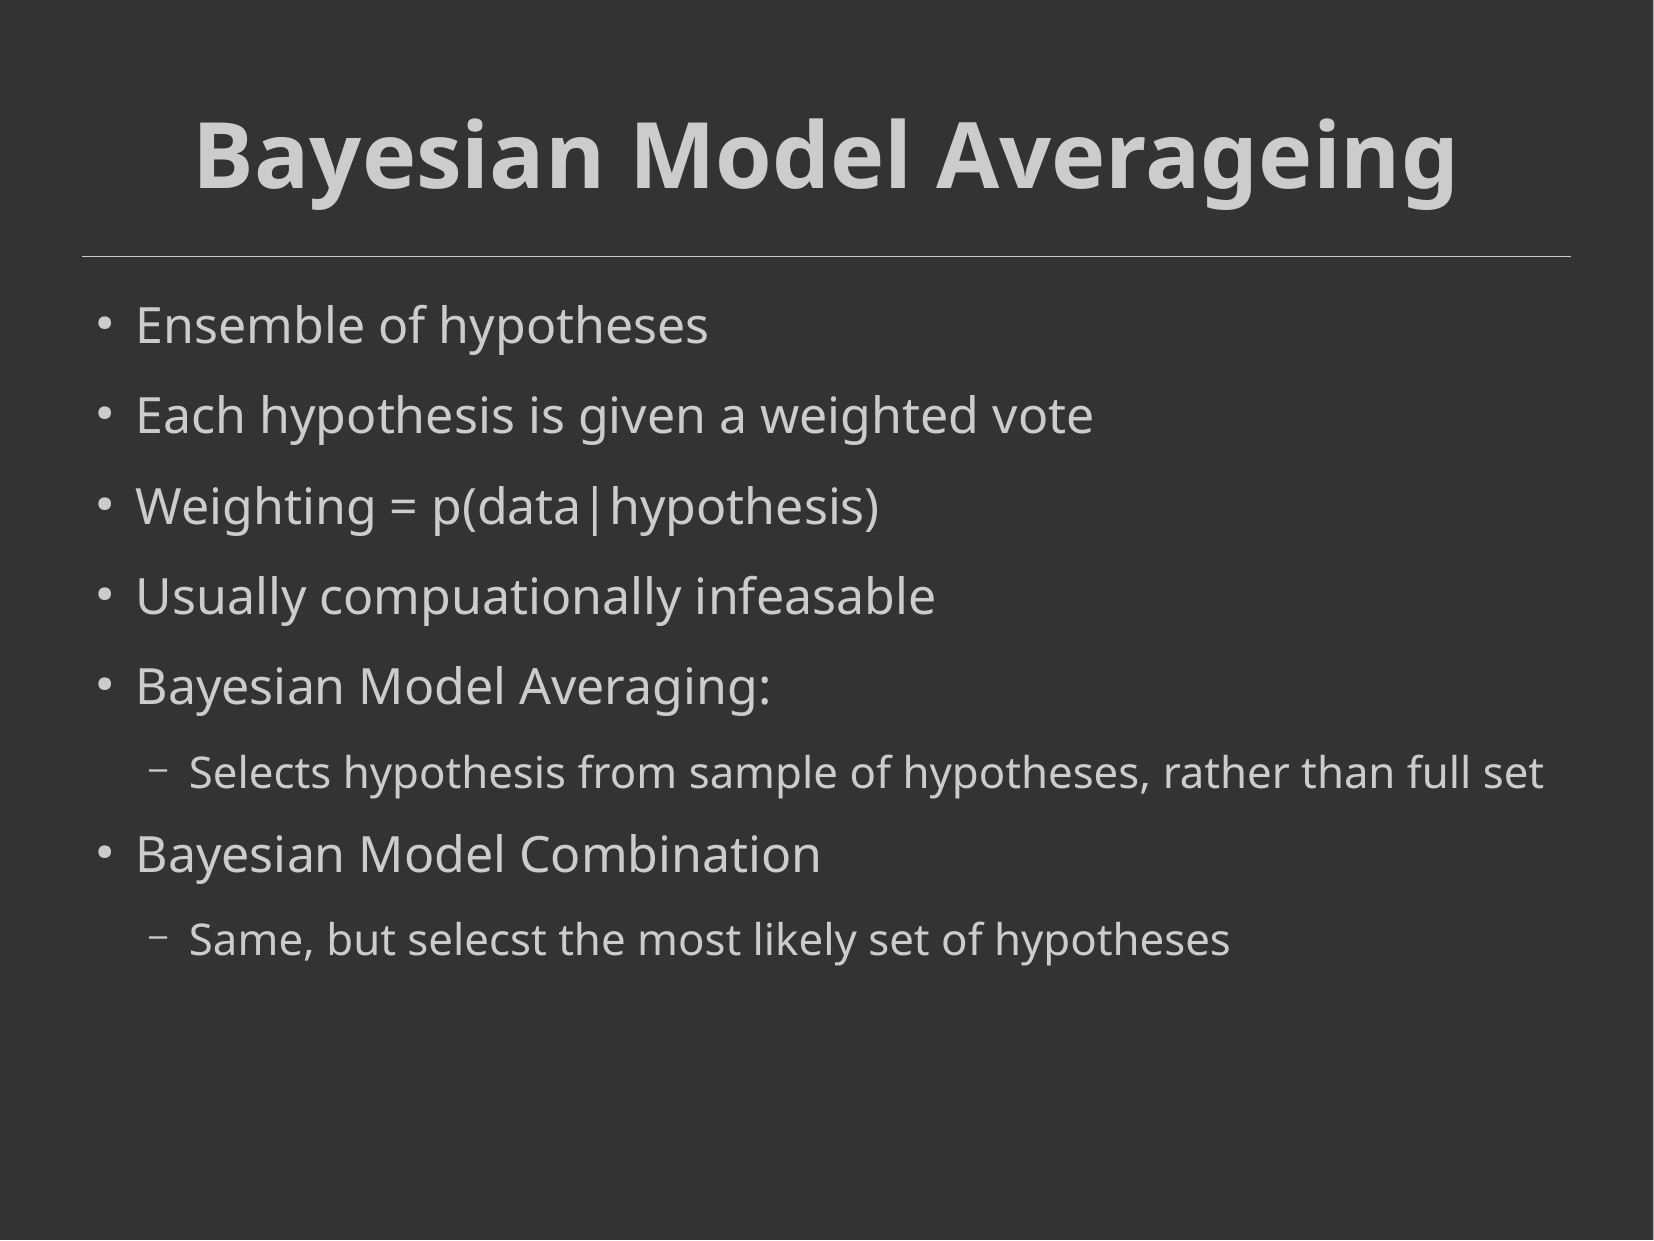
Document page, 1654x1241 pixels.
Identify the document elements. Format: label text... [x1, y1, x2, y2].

title Bayesian Model Averageing [82, 49, 1571, 257]
list Ensemble of hypotheses Each hypothesis is given a weighted vote Weighting = p(data|hypothesis) Usually compuationally infeasable Bayesian Model Averaging: Selects hypothesis from sample of hypotheses, rather than full set Bayesian Model Combination Same, but selecst the most likely set of hypotheses [82, 290, 1571, 1010]
